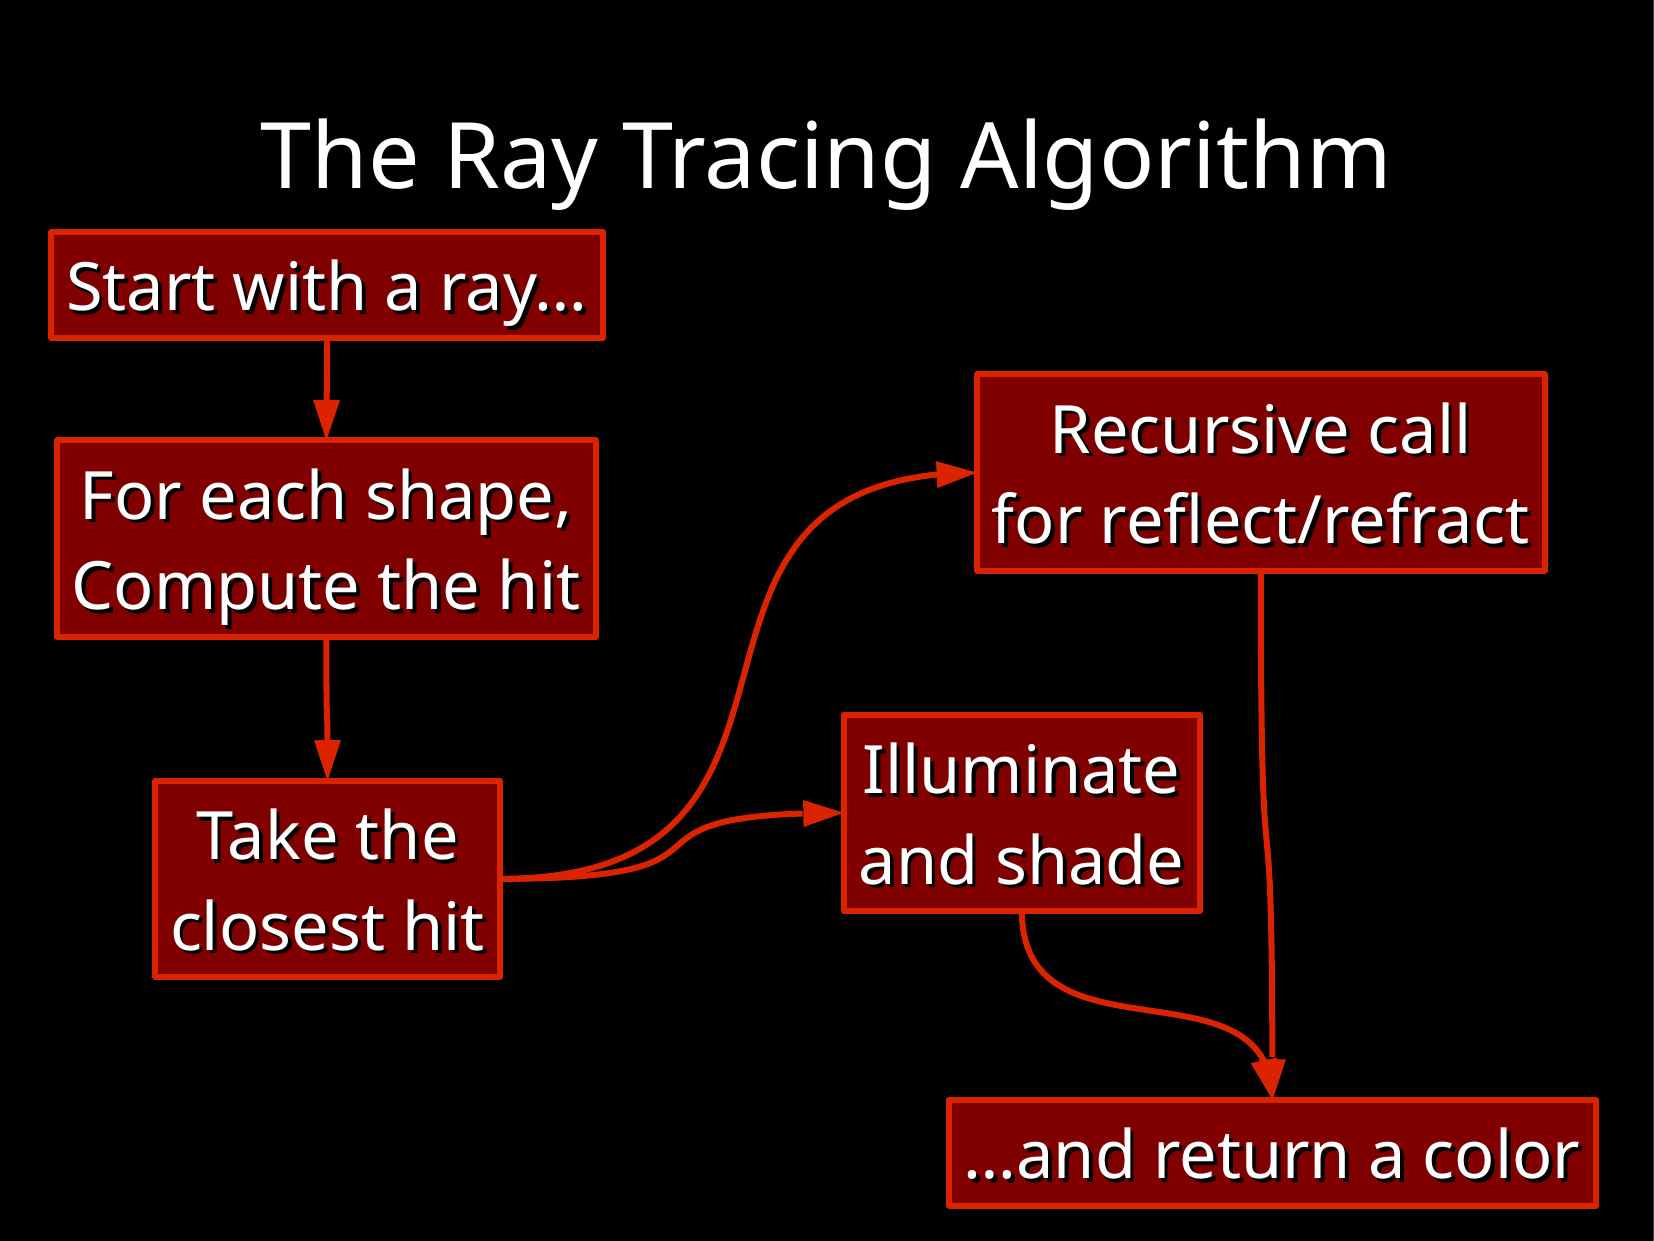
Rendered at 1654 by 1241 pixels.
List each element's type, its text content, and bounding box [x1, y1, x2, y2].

text_box Recursive call for reflect/refract [977, 374, 1545, 571]
text_box Start with a ray… [51, 232, 603, 338]
text_box For each shape, Compute the hit [56, 440, 596, 637]
text_box Take the closest hit [155, 780, 501, 978]
text_box Illuminate and shade [843, 714, 1201, 911]
text_box …and return a color [948, 1099, 1597, 1206]
title The Ray Tracing Algorithm [82, 56, 1571, 250]
